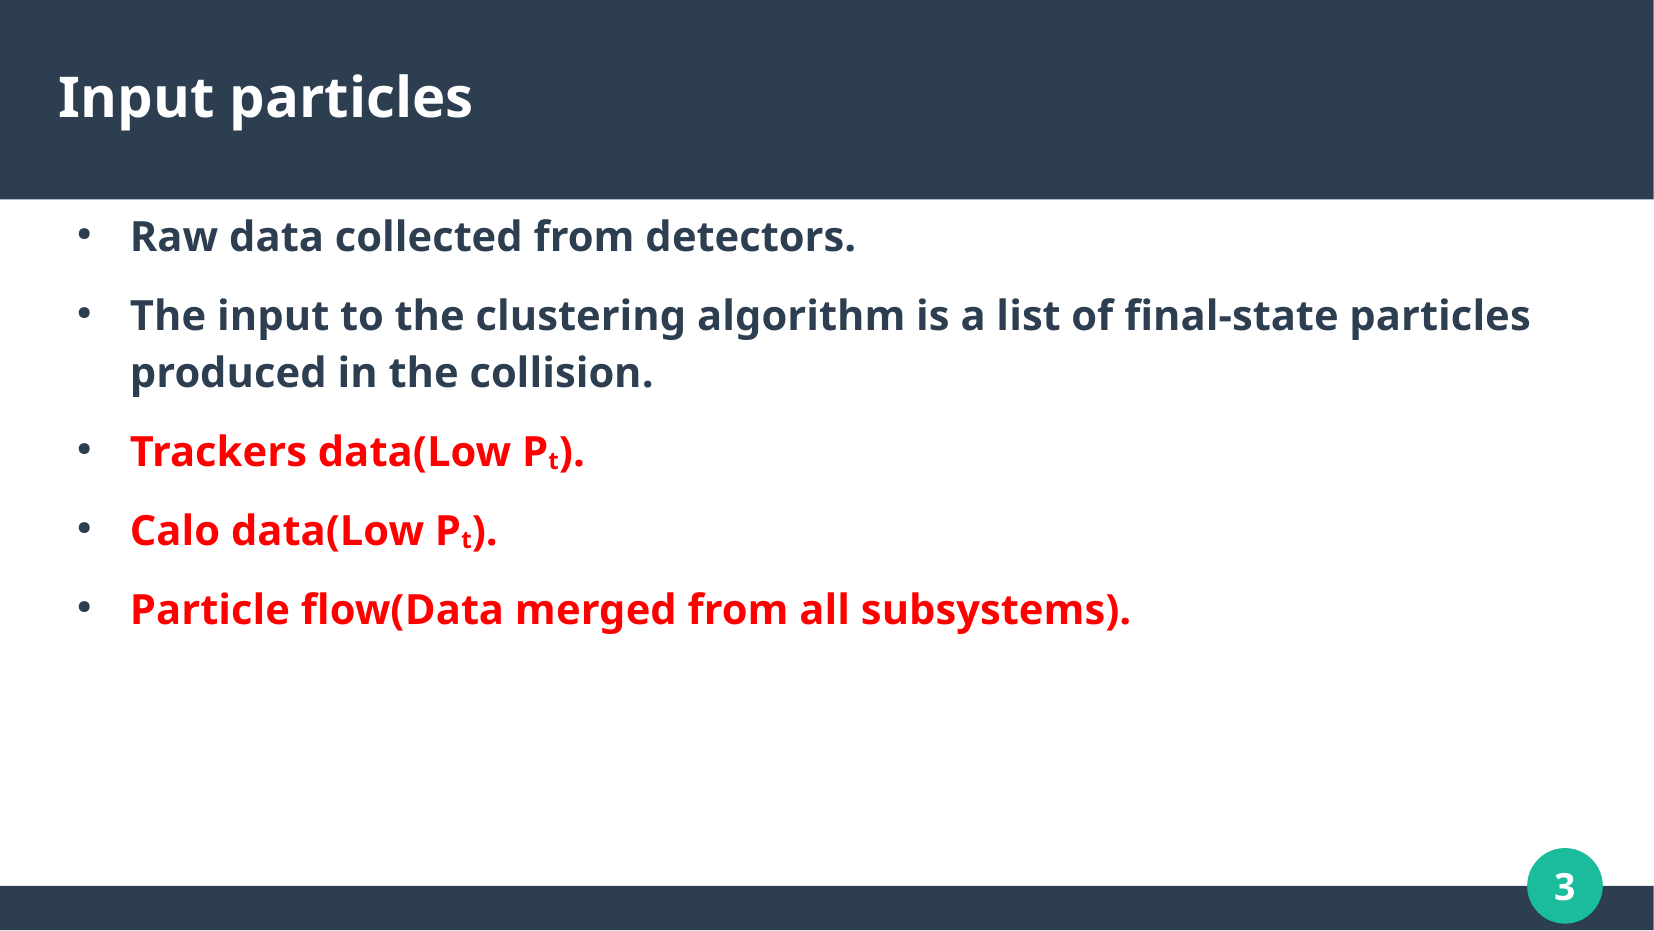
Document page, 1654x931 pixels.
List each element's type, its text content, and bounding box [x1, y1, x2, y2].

title Input particles [59, 37, 1595, 155]
list Raw data collected from detectors. The input to the clustering algorithm is a list of final-state particles produced in the collision. Trackers data(Low Pt). Calo data(Low Pt). Particle flow(Data merged from all subsystems). [59, 206, 1595, 827]
